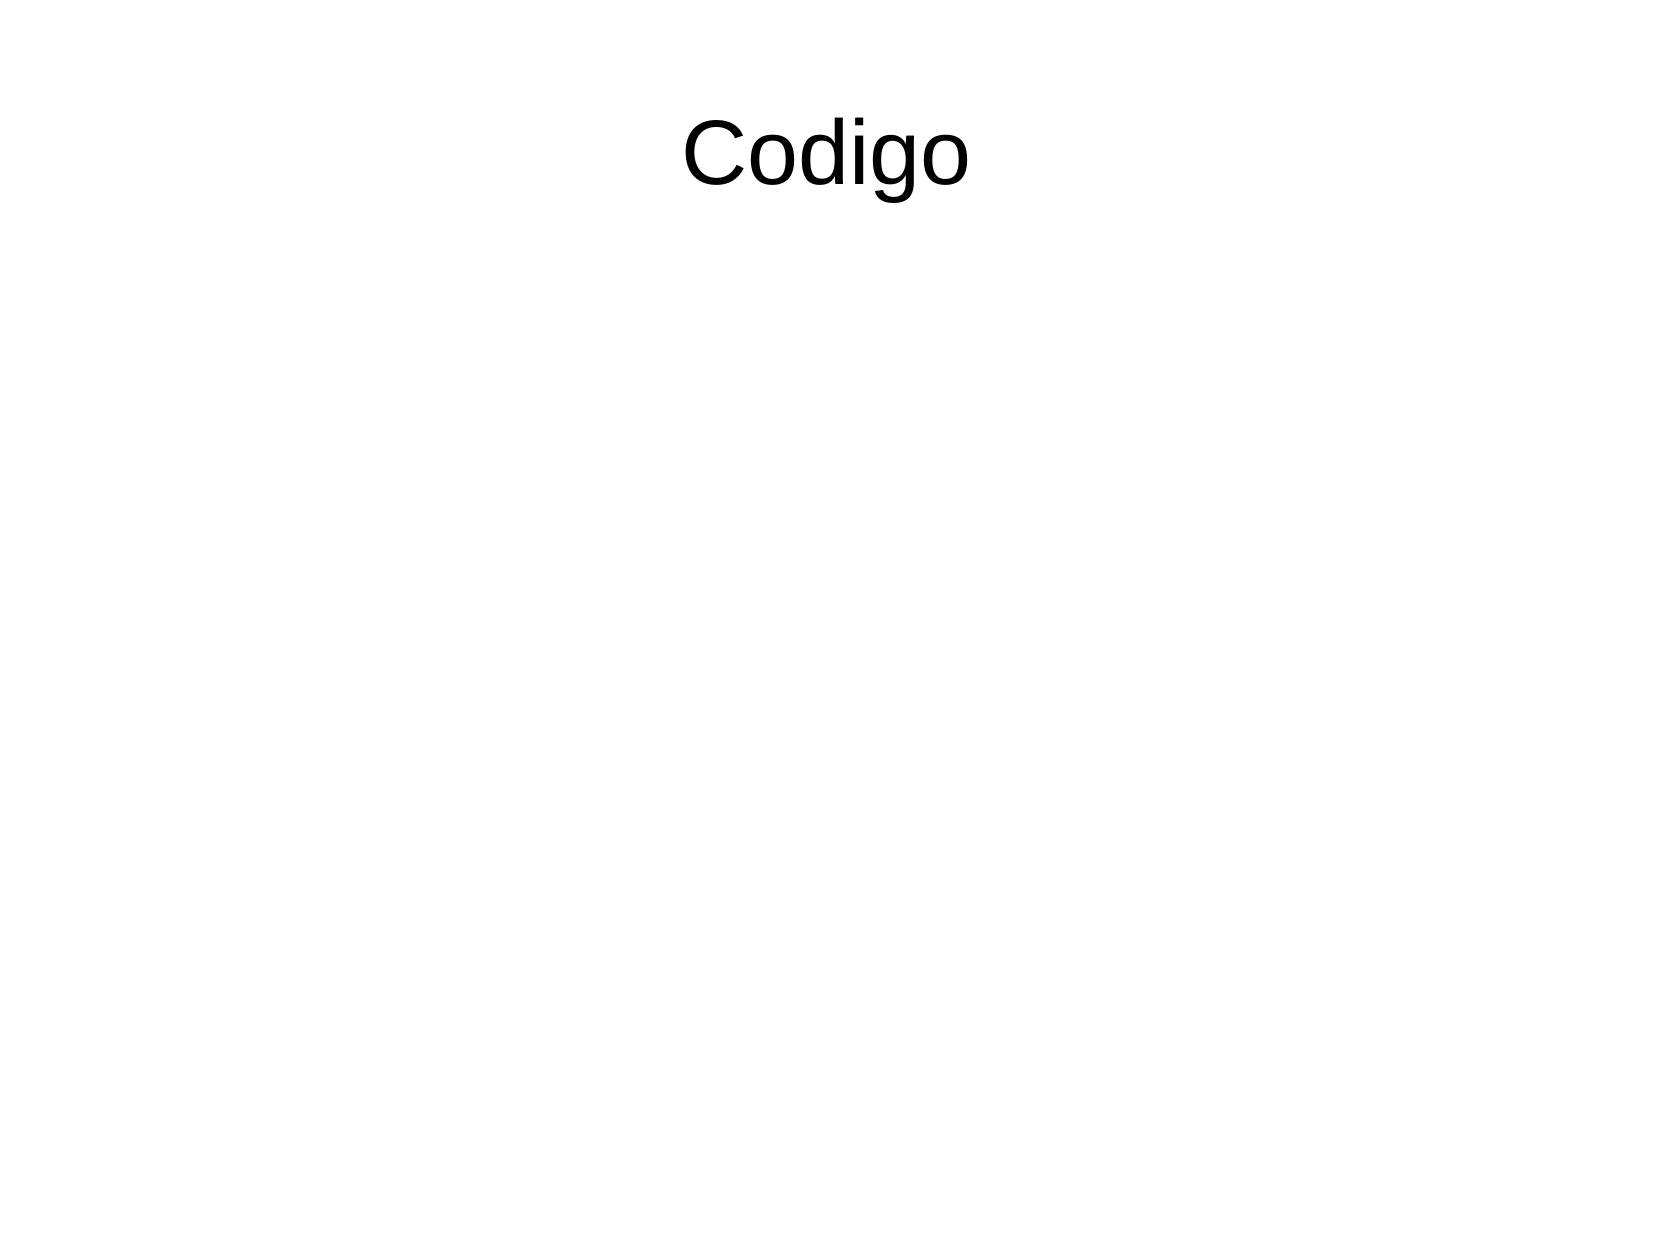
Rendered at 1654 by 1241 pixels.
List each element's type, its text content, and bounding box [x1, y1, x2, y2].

title Codigo [82, 49, 1571, 257]
